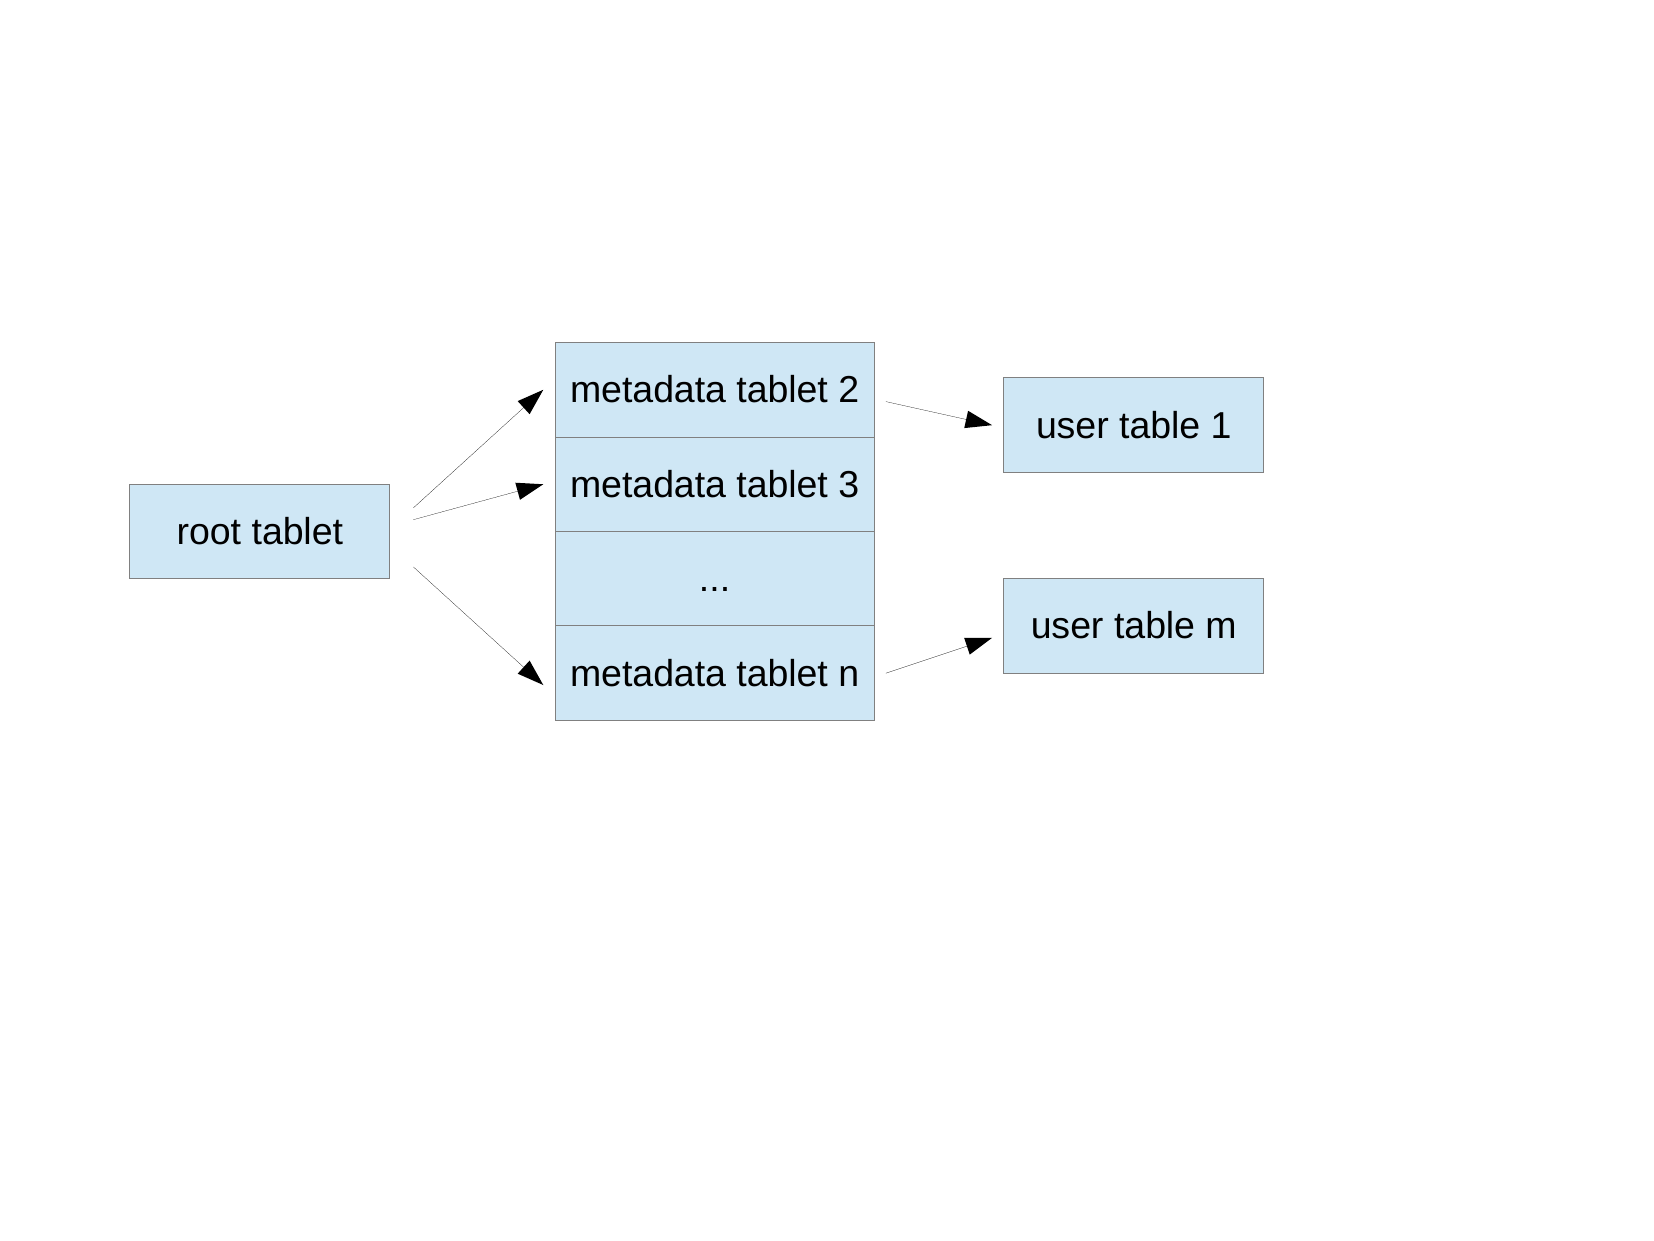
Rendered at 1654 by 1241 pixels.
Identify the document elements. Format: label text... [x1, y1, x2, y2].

text_box user table 1 [1003, 377, 1264, 473]
text_box metadata tablet 3 [555, 437, 875, 531]
text_box root tablet [129, 484, 390, 579]
text_box ... [555, 531, 875, 625]
text_box metadata tablet 2 [555, 342, 875, 437]
text_box metadata tablet n [555, 625, 875, 721]
text_box user table m [1003, 578, 1264, 674]
